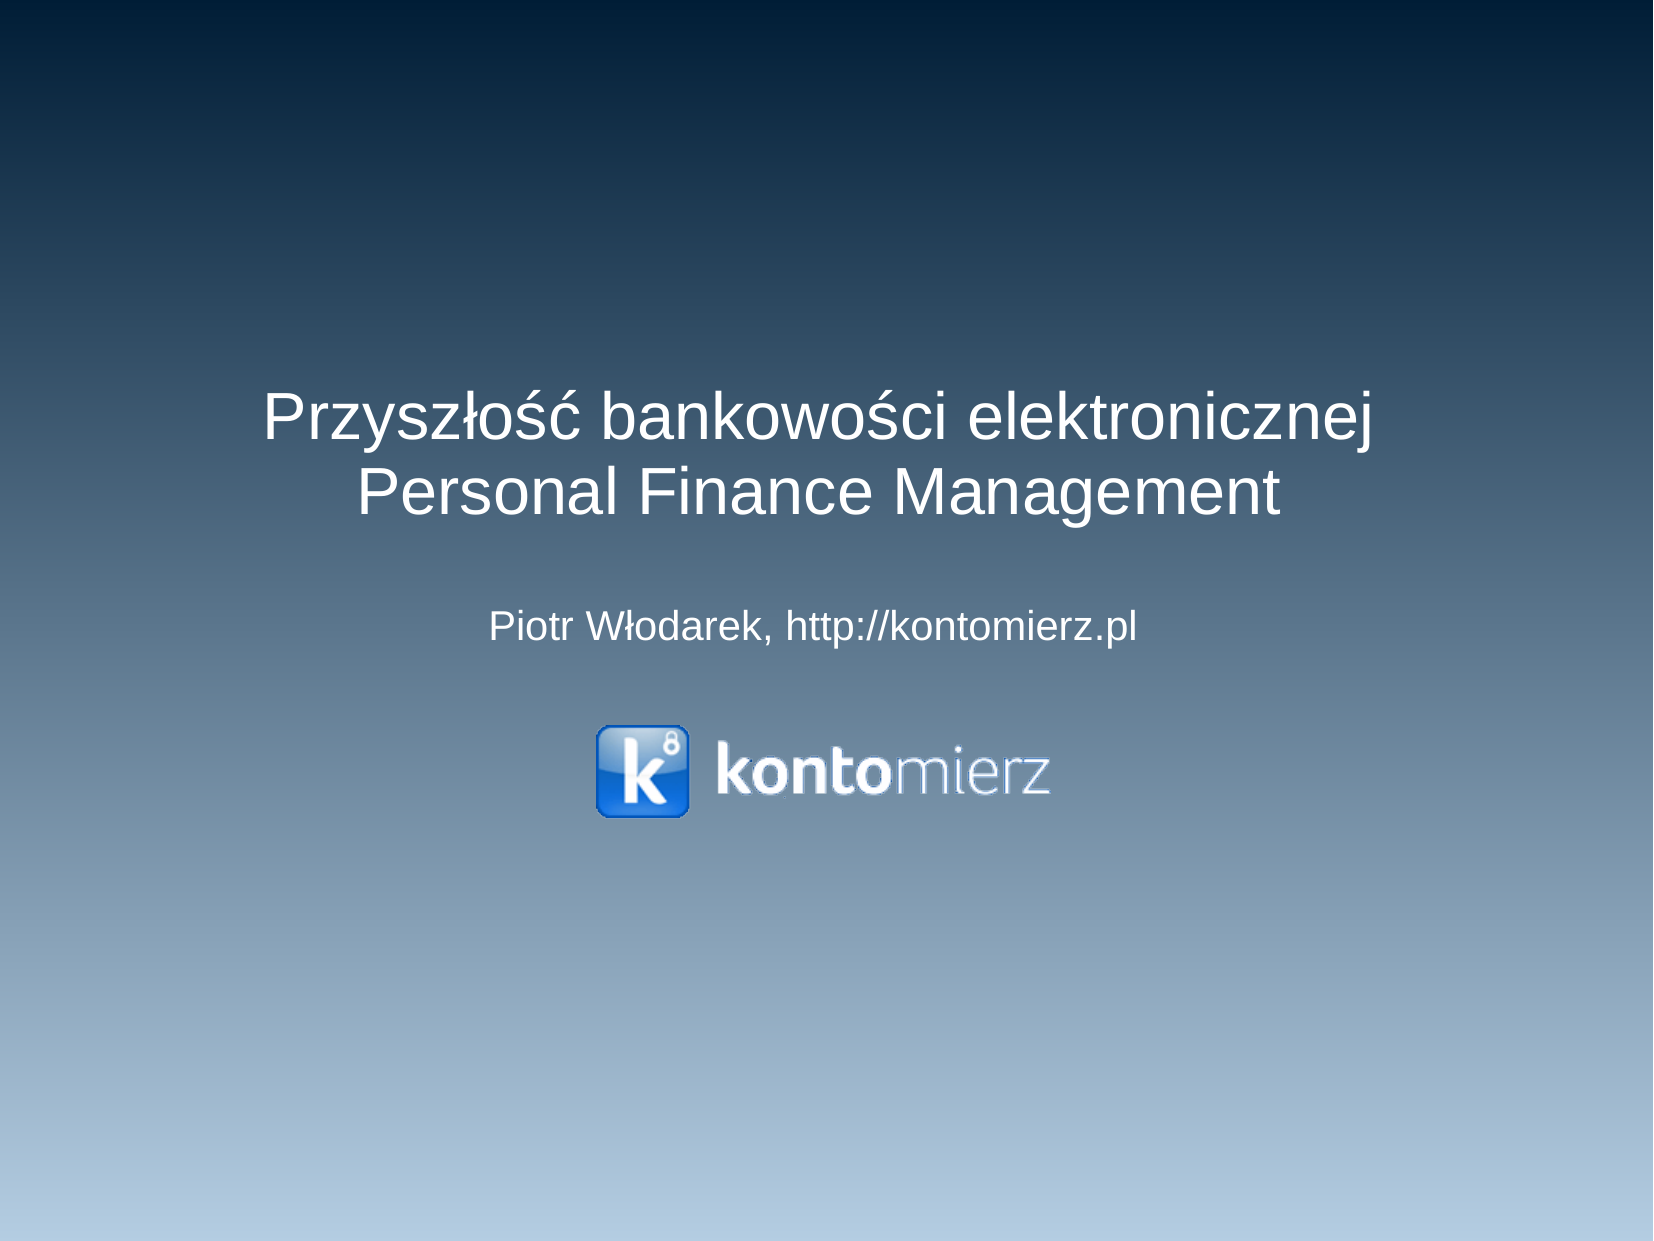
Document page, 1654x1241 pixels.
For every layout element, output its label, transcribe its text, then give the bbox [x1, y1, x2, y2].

picture [596, 725, 1051, 826]
subtitle Przyszłość bankowości elektronicznej Personal Finance Management Piotr Włodarek, http://kontomierz.pl [75, 16, 1563, 1013]
